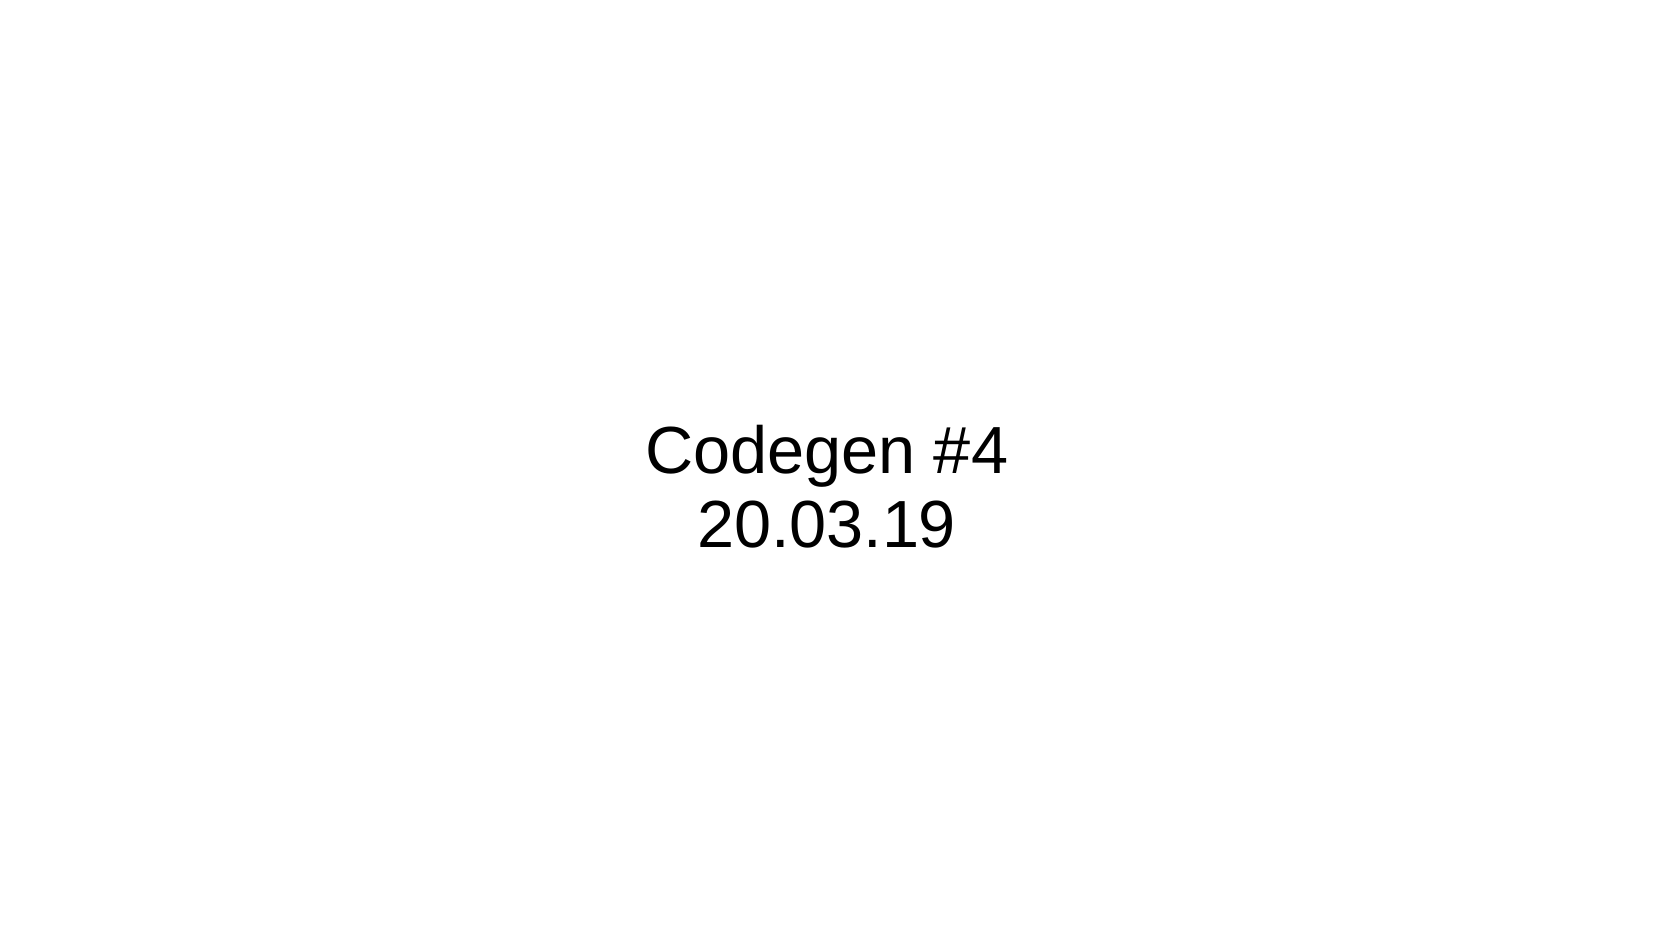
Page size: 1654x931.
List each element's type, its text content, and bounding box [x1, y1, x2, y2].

subtitle Codegen #4 20.03.19 [82, 217, 1571, 758]
